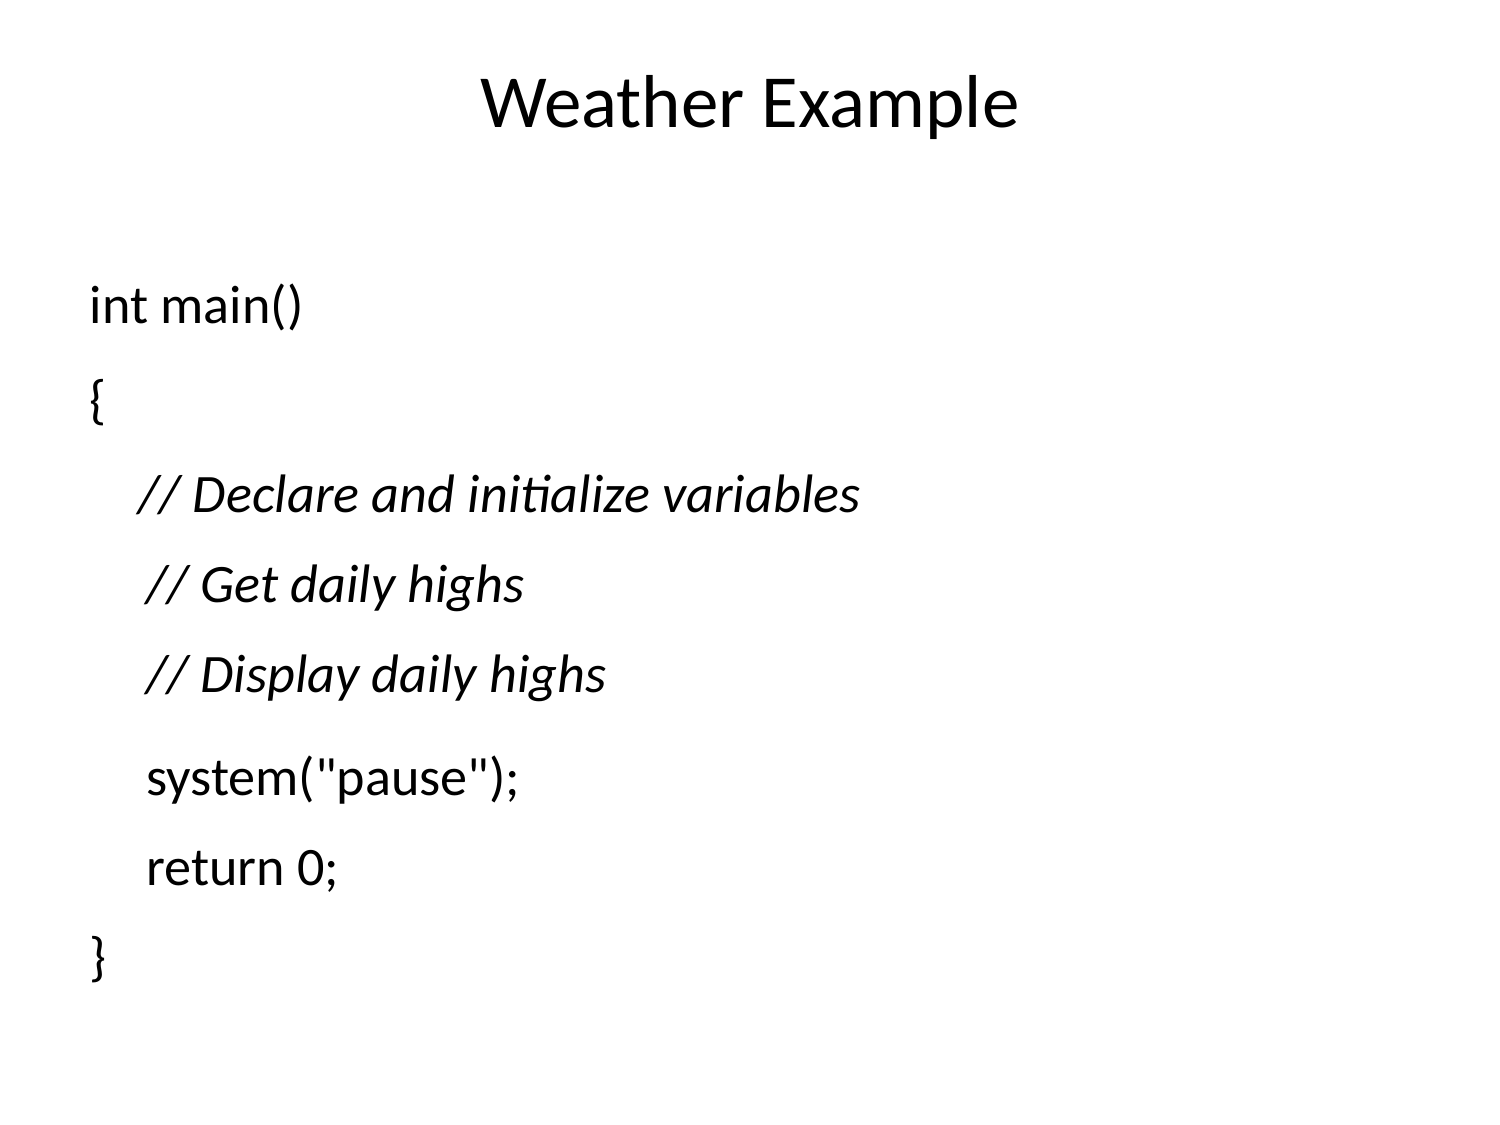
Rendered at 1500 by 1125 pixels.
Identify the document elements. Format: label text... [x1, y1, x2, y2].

list int main() { // Declare and initialize variables // Get daily highs // Display daily highs system("pause"); return 0; } [75, 262, 1425, 1005]
title Weather Example [75, 45, 1425, 233]
